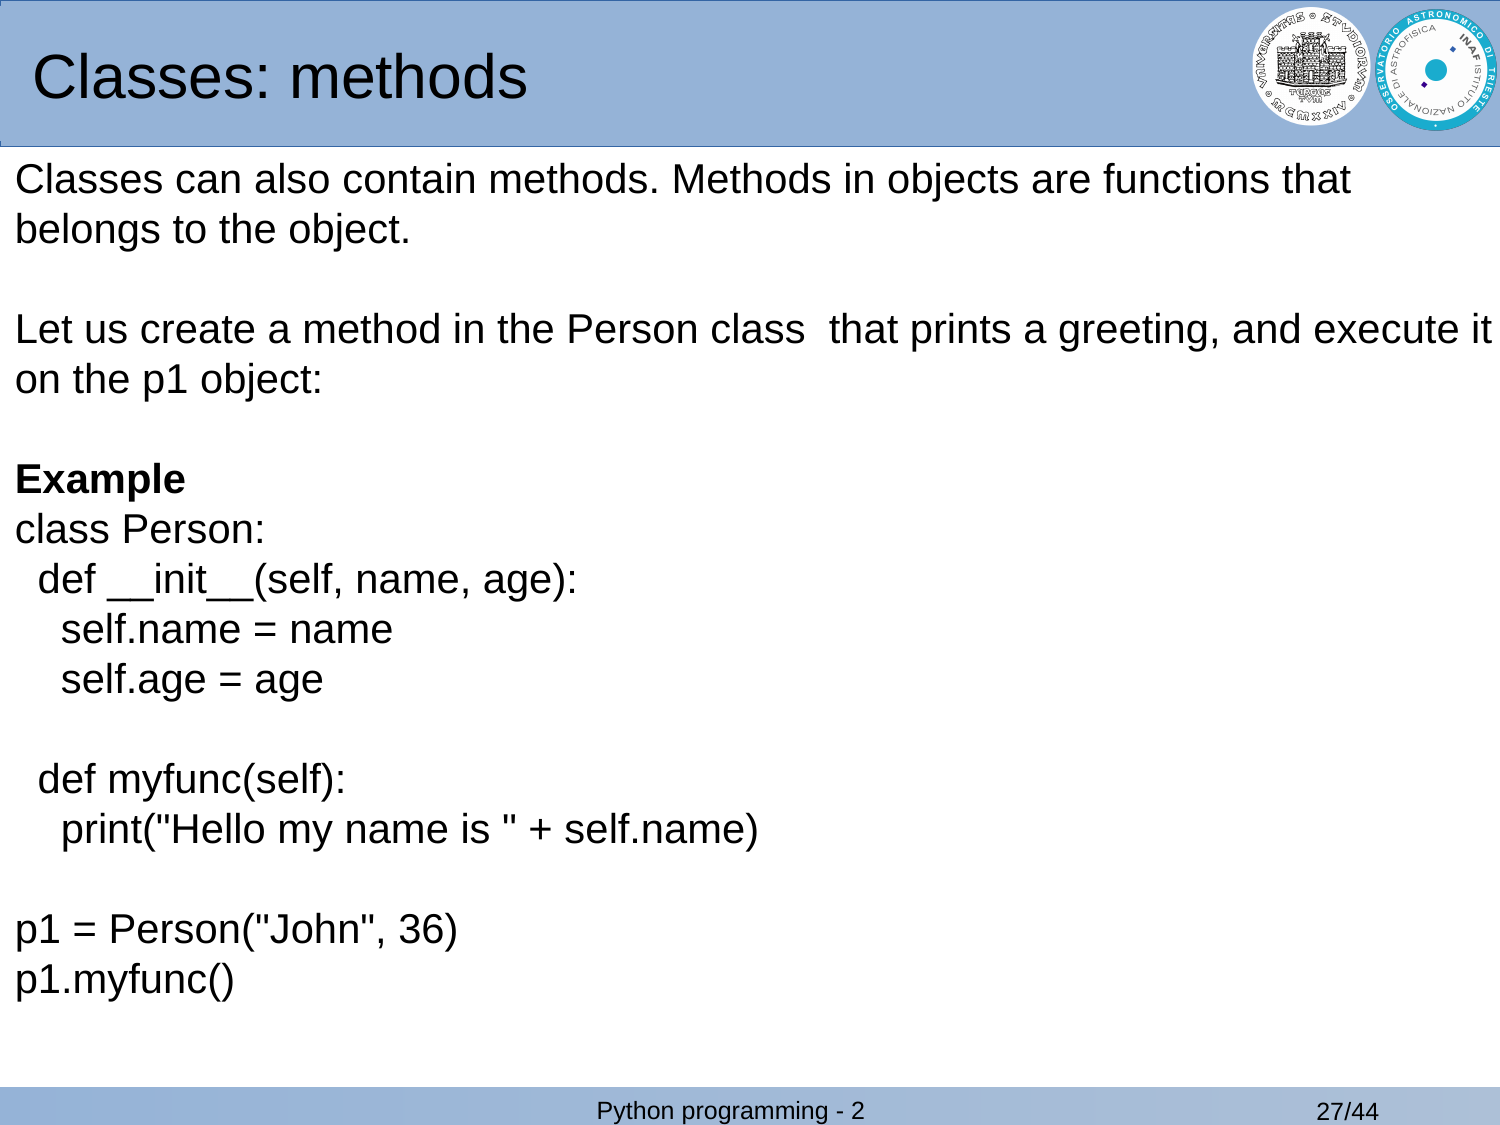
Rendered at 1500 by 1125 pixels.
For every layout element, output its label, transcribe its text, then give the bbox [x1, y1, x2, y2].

picture [1253, 0, 1500, 143]
list Classes can also contain methods. Methods in objects are functions that belongs to the object. Let us create a method in the Person class that prints a greeting, and execute it on the p1 object: Example class Person: def __init__(self, name, age): self.name = name self.age = age def myfunc(self): print("Hello my name is " + self.name) p1 = Person("John", 36) p1.myfunc() [0, 143, 1500, 1000]
text_box Classes: methods [0, 5, 1253, 141]
